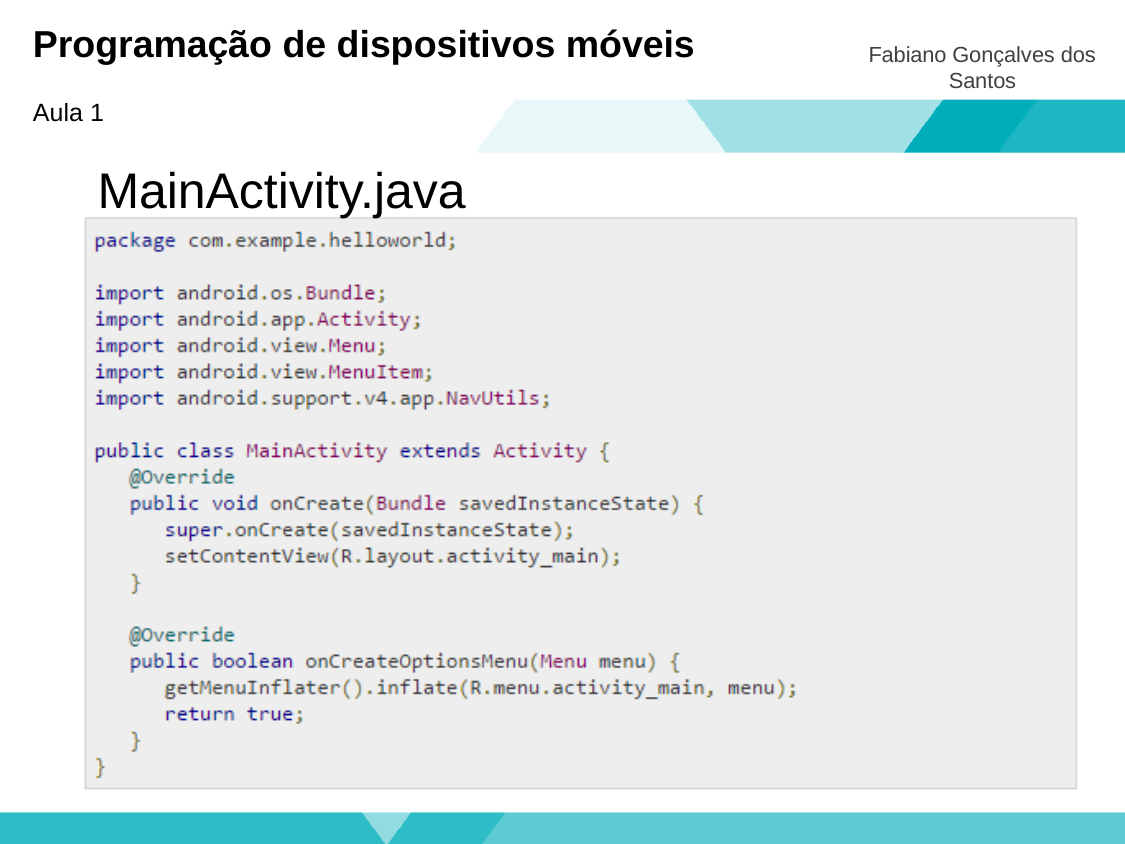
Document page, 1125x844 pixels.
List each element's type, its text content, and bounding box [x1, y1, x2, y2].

picture [0, 0, 1125, 844]
title Programação de dispositivos móveis [18, 18, 767, 88]
list Aula 1 [18, 88, 389, 140]
text_box MainActivity.java [82, 150, 481, 226]
list Fabiano Gonçalves dos Santos [839, 33, 1125, 89]
